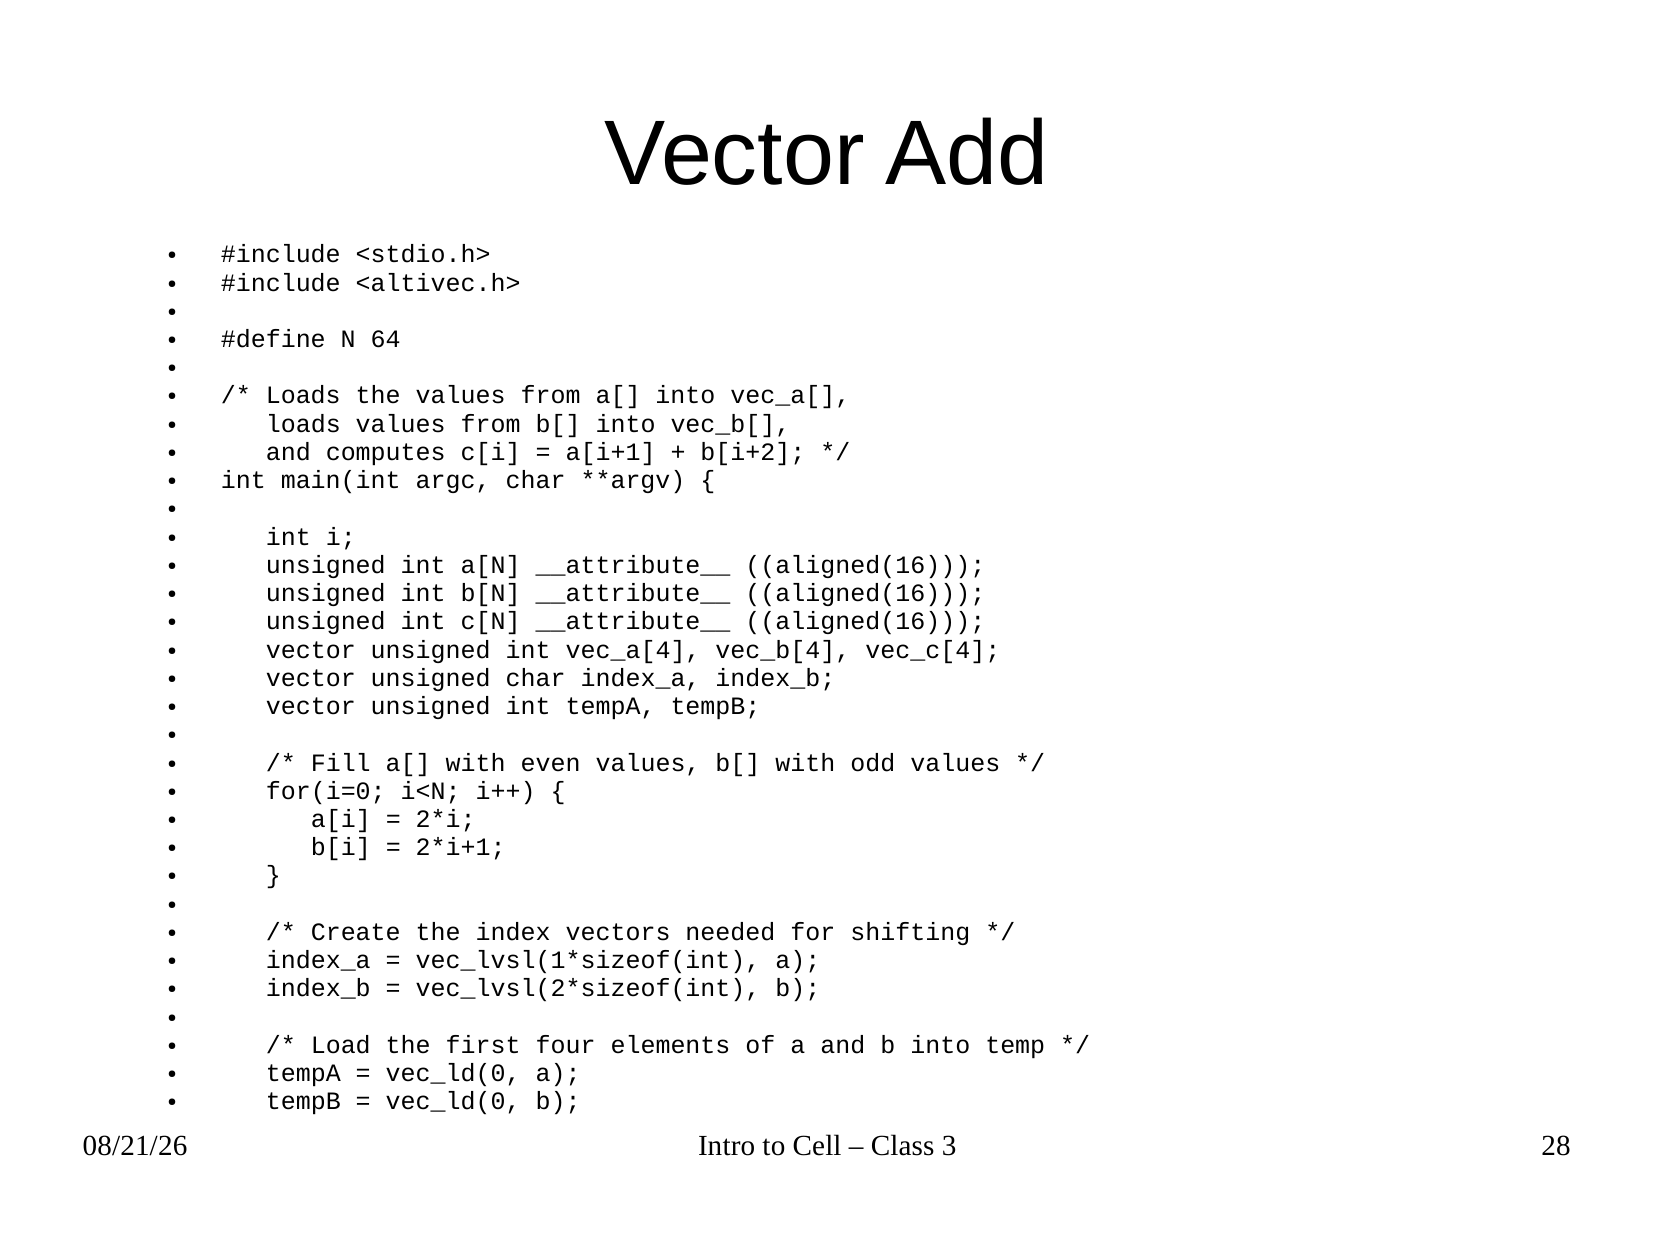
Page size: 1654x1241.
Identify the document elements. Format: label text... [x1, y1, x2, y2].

title Vector Add [82, 49, 1571, 257]
list #include <stdio.h> #include <altivec.h> #define N 64 /* Loads the values from a[] into vec_a[], loads values from b[] into vec_b[], and computes c[i] = a[i+1] + b[i+2]; */ int main(int argc, char **argv) { int i; unsigned int a[N] __attribute__ ((aligned(16))); unsigned int b[N] __attribute__ ((aligned(16))); unsigned int c[N] __attribute__ ((aligned(16))); vector unsigned int vec_a[4], vec_b[4], vec_c[4]; vector unsigned char index_a, index_b; vector unsigned int tempA, tempB; /* Fill a[] with even values, b[] with odd values */ for(i=0; i<N; i++) { a[i] = 2*i; b[i] = 2*i+1; } /* Create the index vectors needed for shifting */ index_a = vec_lvsl(1*sizeof(int), a); index_b = vec_lvsl(2*sizeof(int), b); /* Load the first four elements of a and b into temp */ tempA = vec_ld(0, a); tempB = vec_ld(0, b); [150, 242, 1193, 1072]
